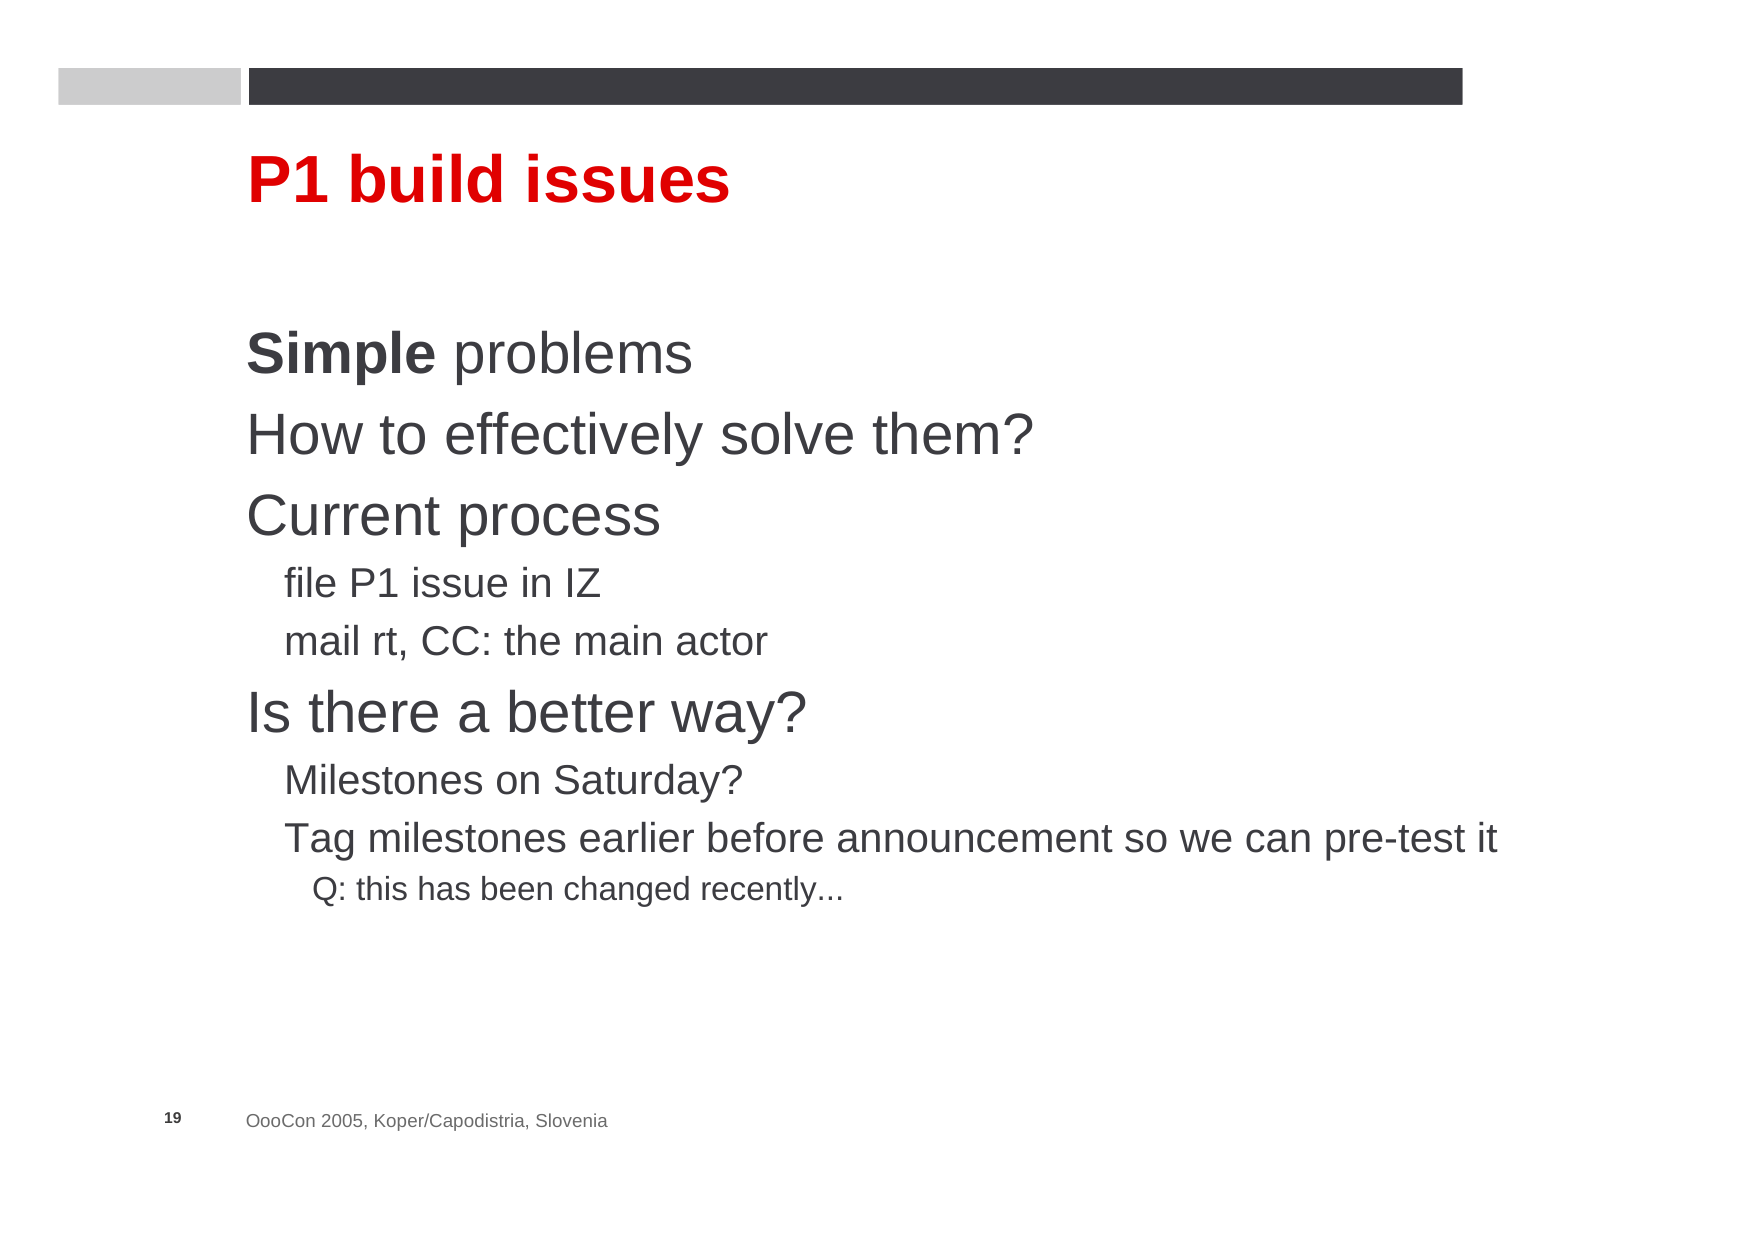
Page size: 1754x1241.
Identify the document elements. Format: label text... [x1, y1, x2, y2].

title P1 build issues [247, 100, 1581, 263]
list Simple problems How to effectively solve them? Current process file P1 issue in IZ mail rt, CC: the main actor Is there a better way? Milestones on Saturday? Tag milestones earlier before announcement so we can pre-test it Q: this has been changed recently... [246, 304, 1600, 1034]
